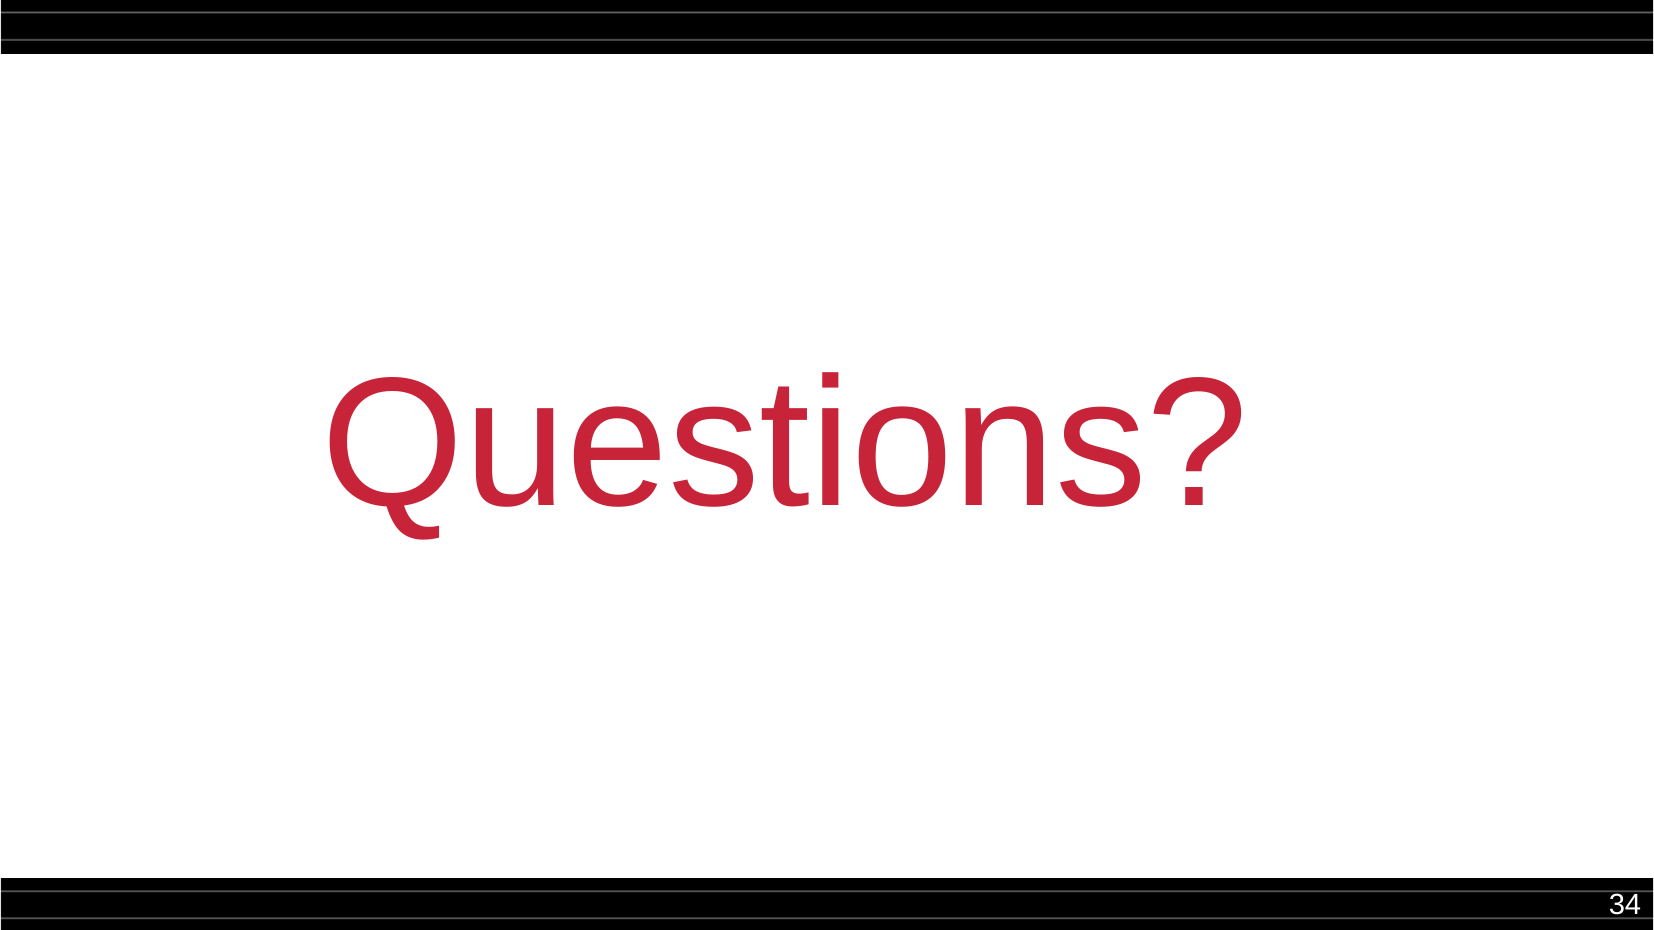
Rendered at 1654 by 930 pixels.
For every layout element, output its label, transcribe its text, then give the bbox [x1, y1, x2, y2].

picture [0, 0, 1654, 54]
text_box Questions? [41, 329, 1530, 535]
picture [0, 878, 1654, 930]
text_box Questions? [347, 391, 437, 493]
